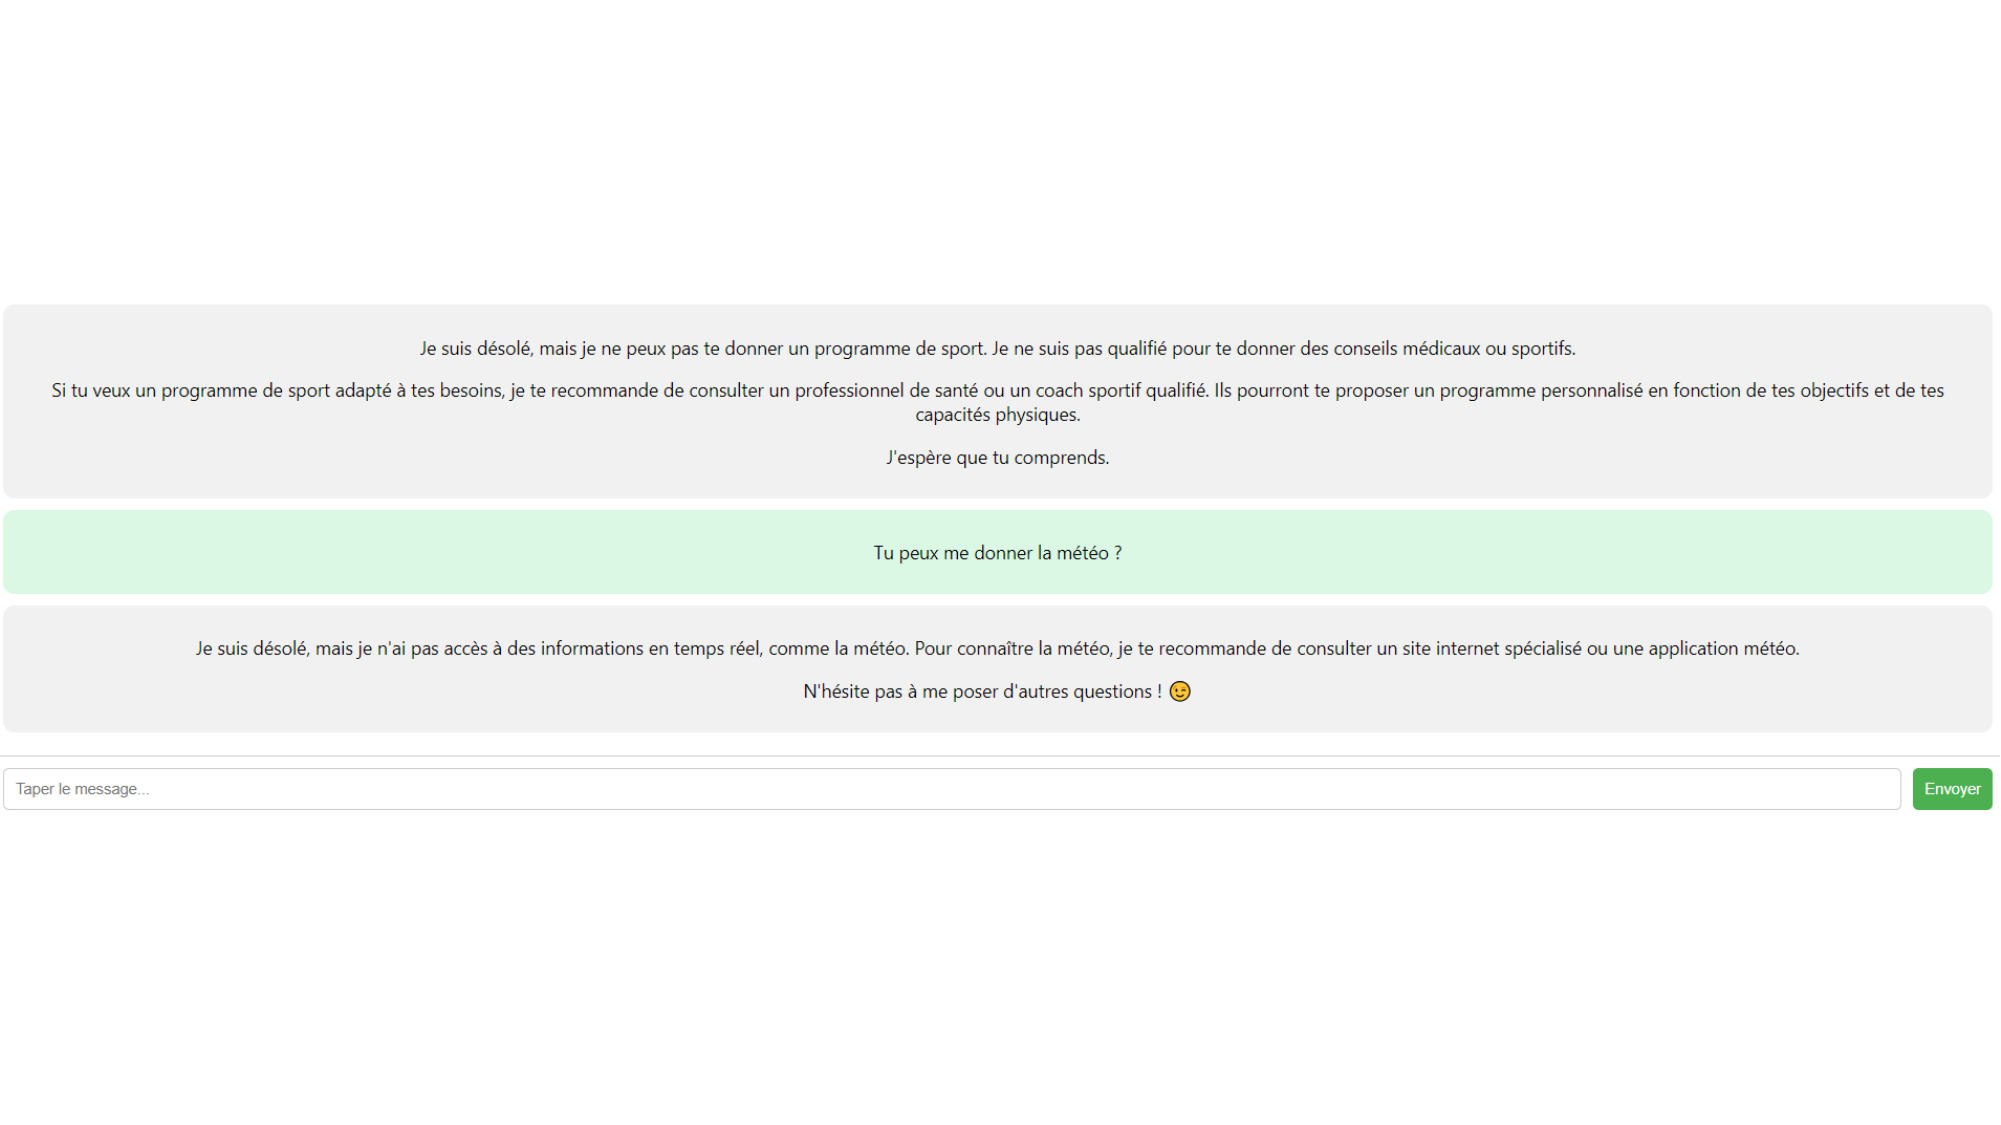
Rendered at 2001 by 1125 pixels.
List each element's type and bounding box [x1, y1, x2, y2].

picture [0, 294, 2000, 831]
